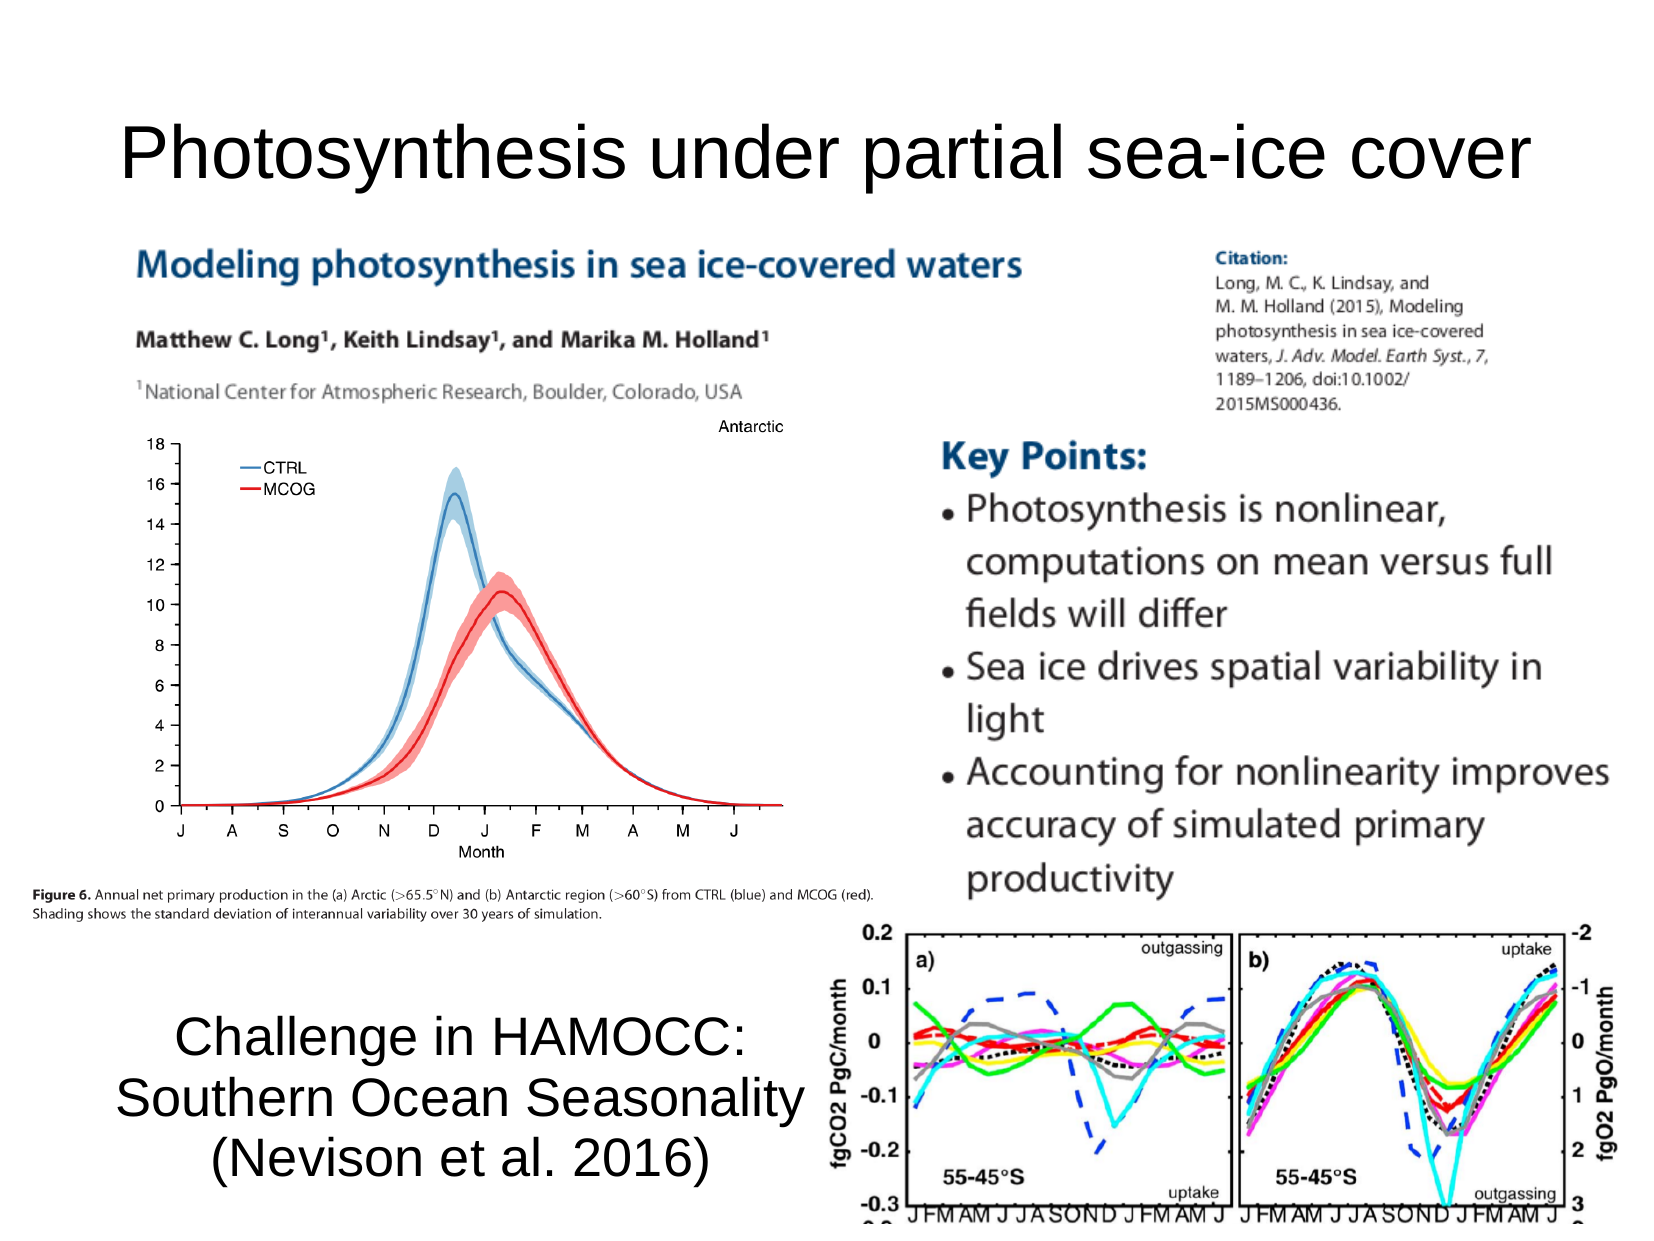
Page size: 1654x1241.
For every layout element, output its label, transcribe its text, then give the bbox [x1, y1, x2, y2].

title Photosynthesis under partial sea-ice cover [82, 49, 1571, 257]
picture [12, 235, 1638, 1224]
picture [120, 239, 1061, 411]
subtitle Challenge in HAMOCC: Southern Ocean Seasonality (Nevison et al. 2016) [82, 1006, 817, 1189]
